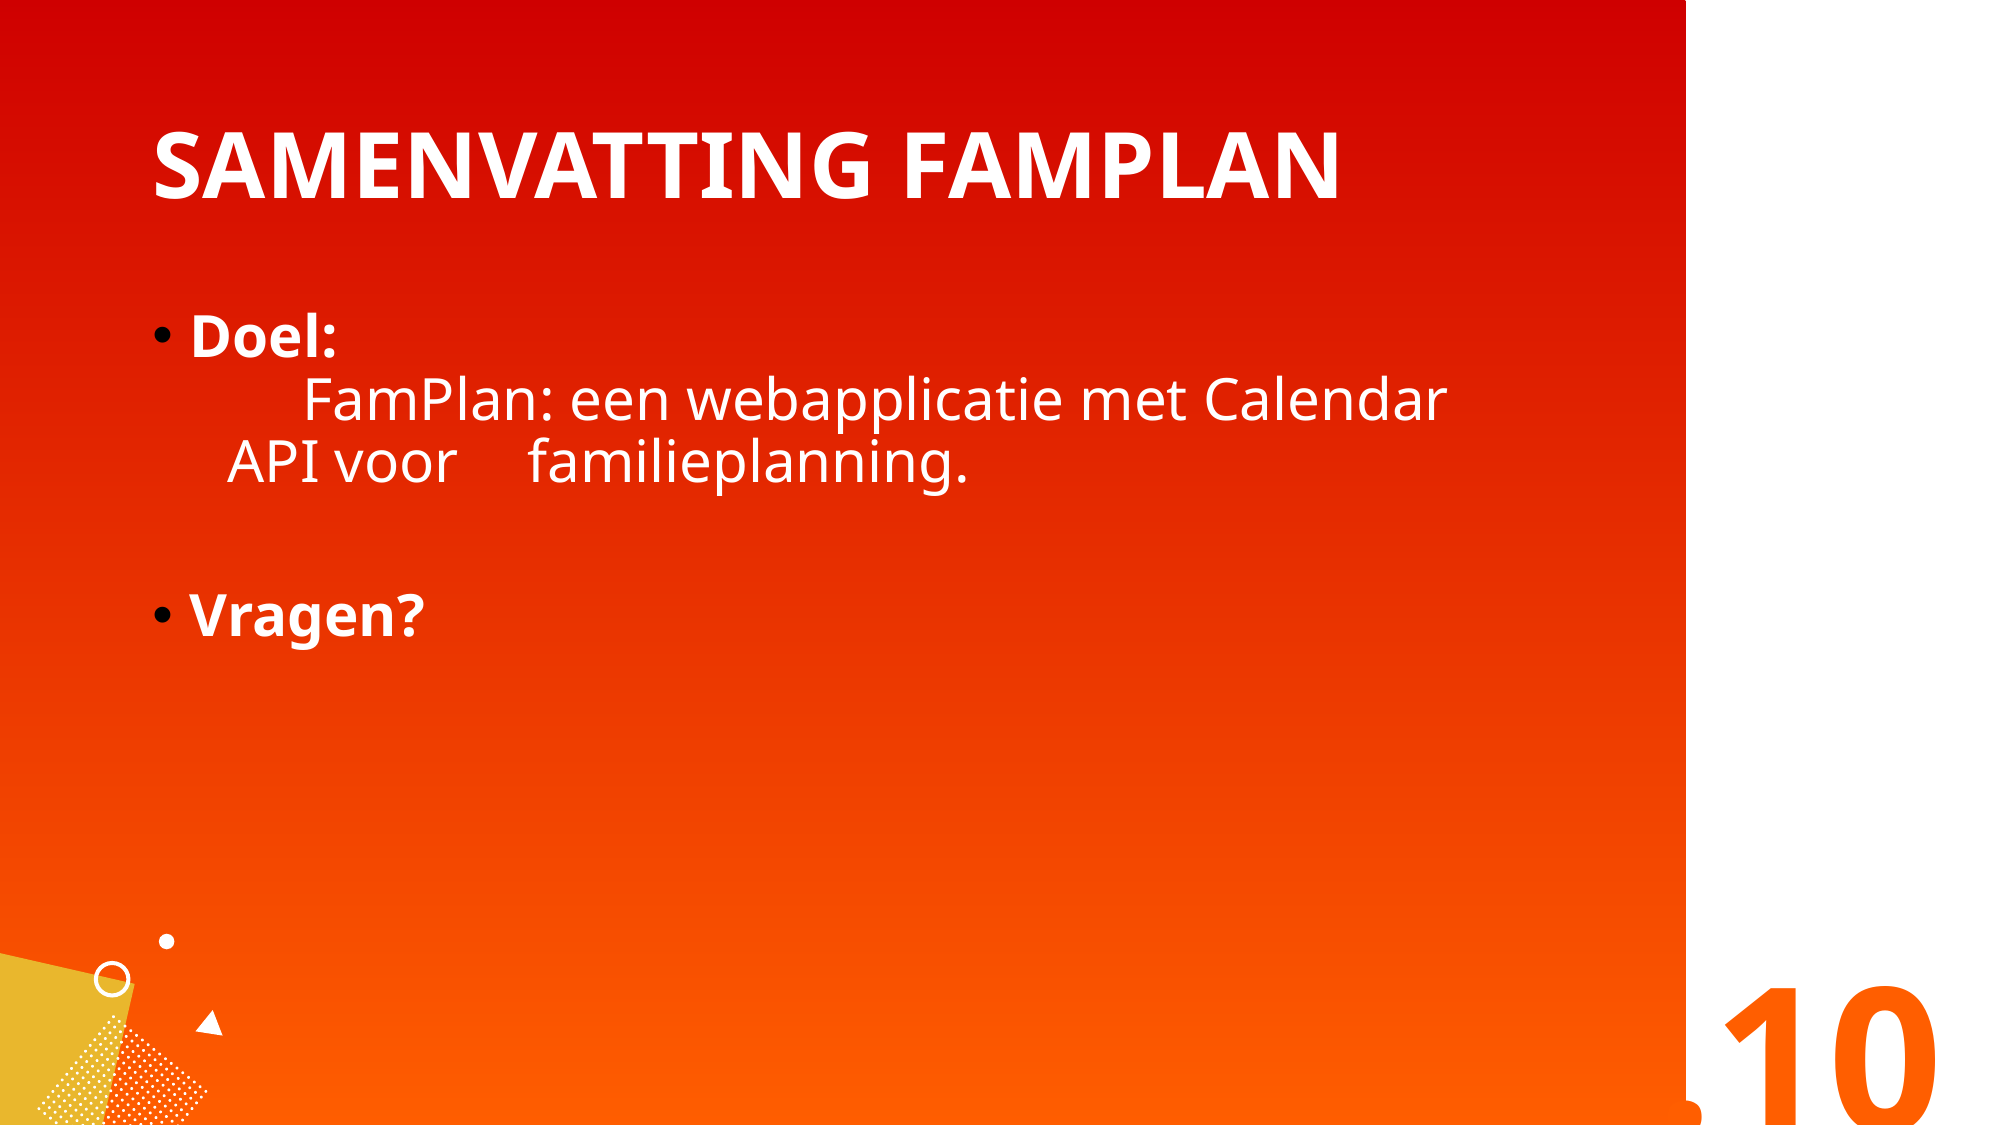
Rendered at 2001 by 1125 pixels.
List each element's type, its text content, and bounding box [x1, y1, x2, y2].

picture [0, 933, 223, 1125]
text_box [0, 0, 1685, 1125]
title SAMENVATTING FAMPLAN [137, 59, 1863, 278]
text_box .10 [1641, 914, 2000, 1125]
list Doel: FamPlan: een webapplicatie met Calendar API voor familieplanning. Vragen? [137, 299, 1492, 1014]
